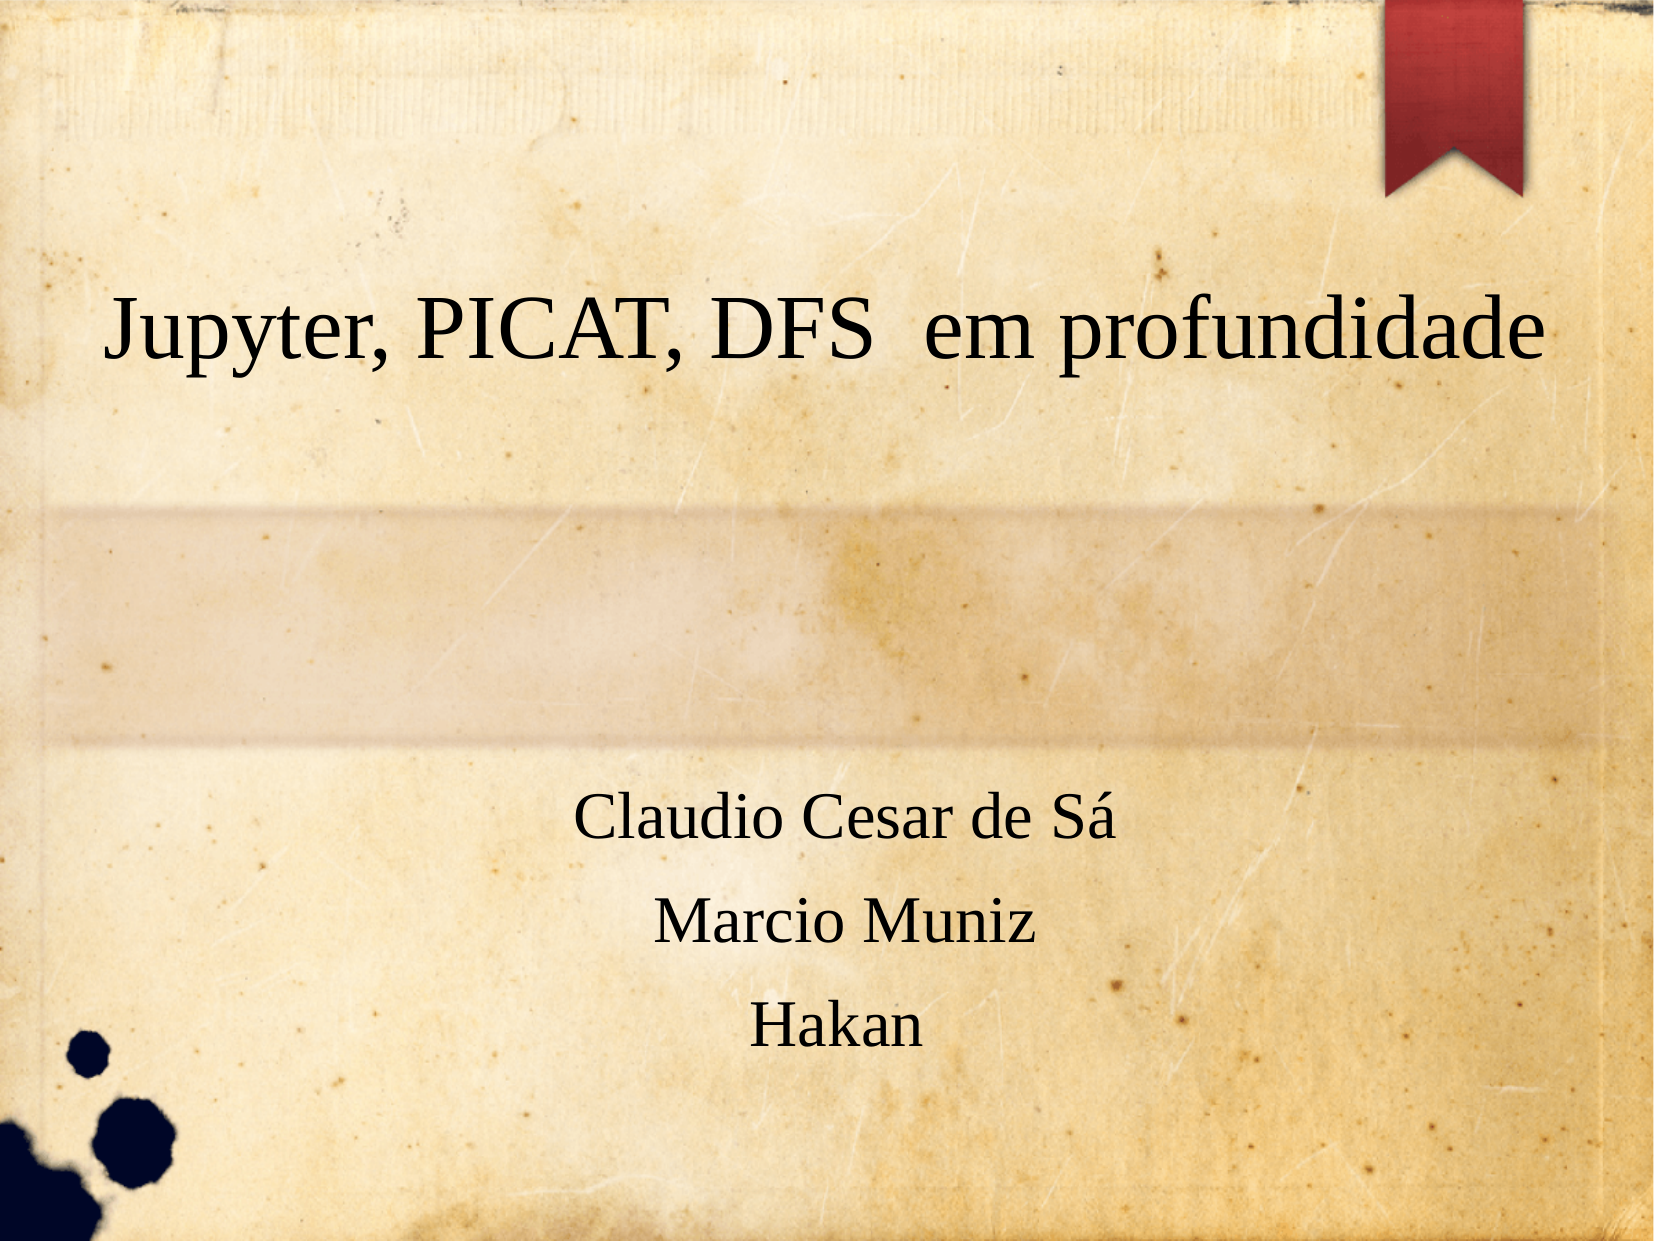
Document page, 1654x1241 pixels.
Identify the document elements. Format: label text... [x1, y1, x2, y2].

picture [0, 0, 1654, 1241]
list Claudio Cesar de Sá Marcio Muniz Hakan [82, 779, 1538, 1205]
title Jupyter, PICAT, DFS em profundidade [82, 224, 1571, 432]
